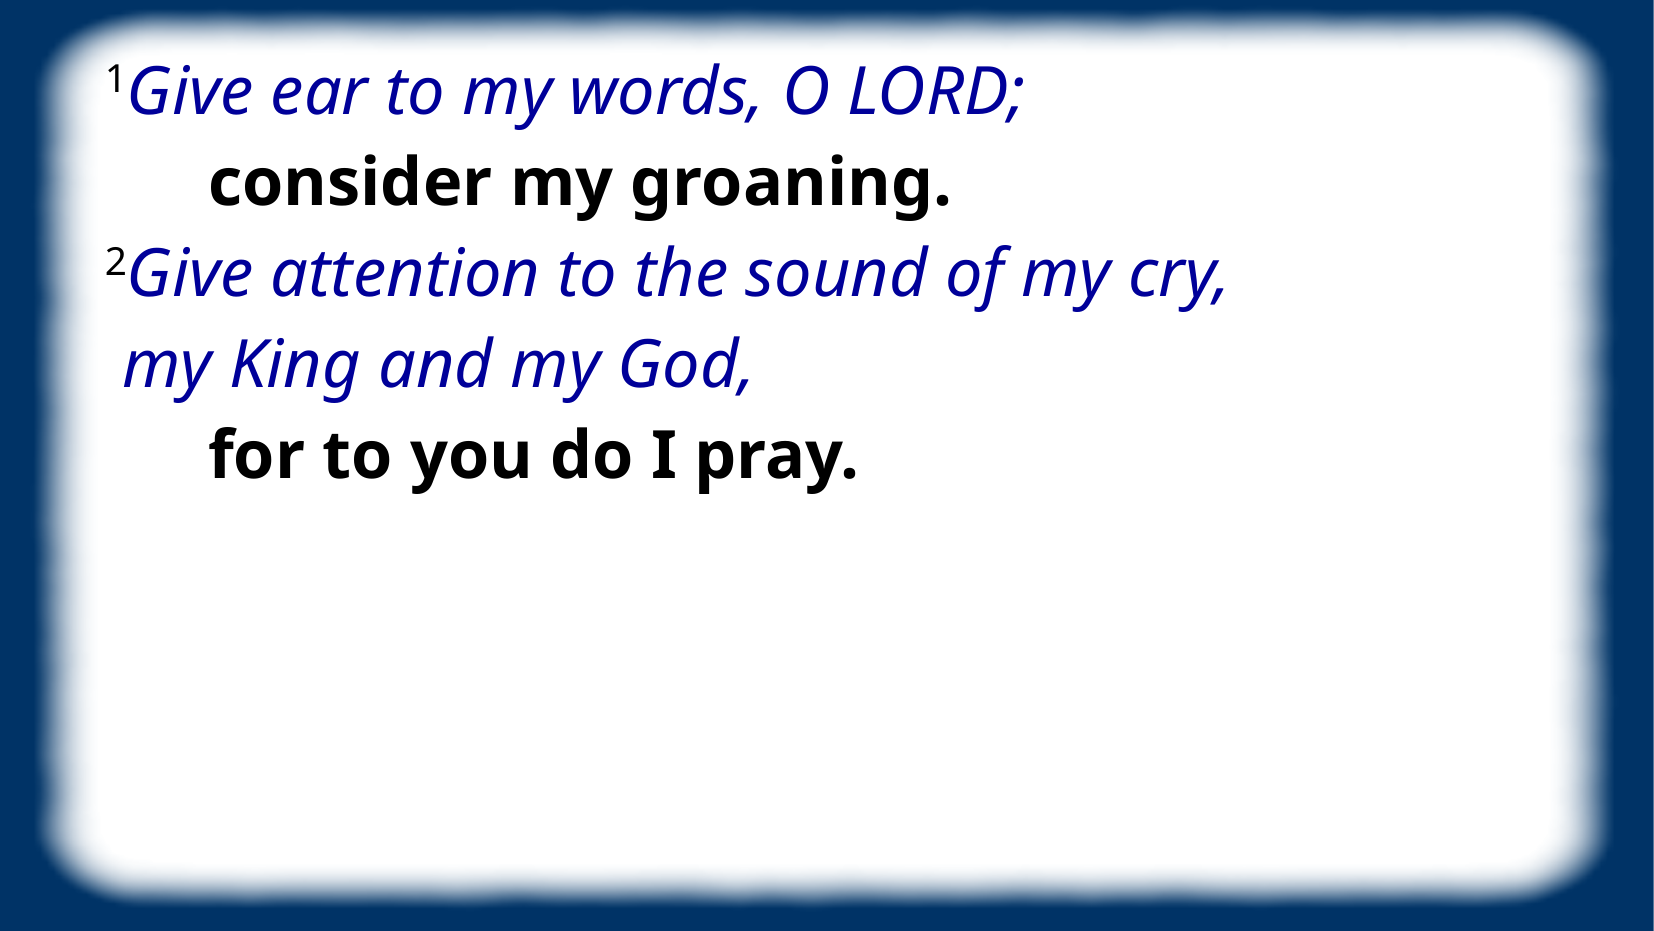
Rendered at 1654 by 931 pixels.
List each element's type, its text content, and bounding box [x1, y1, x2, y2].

text_box 1Give ear to my words, O LORD; consider my groaning. 2Give attention to the sound of my cry, my King and my God, for to you do I pray. [90, 36, 1546, 496]
picture [0, 0, 1654, 931]
